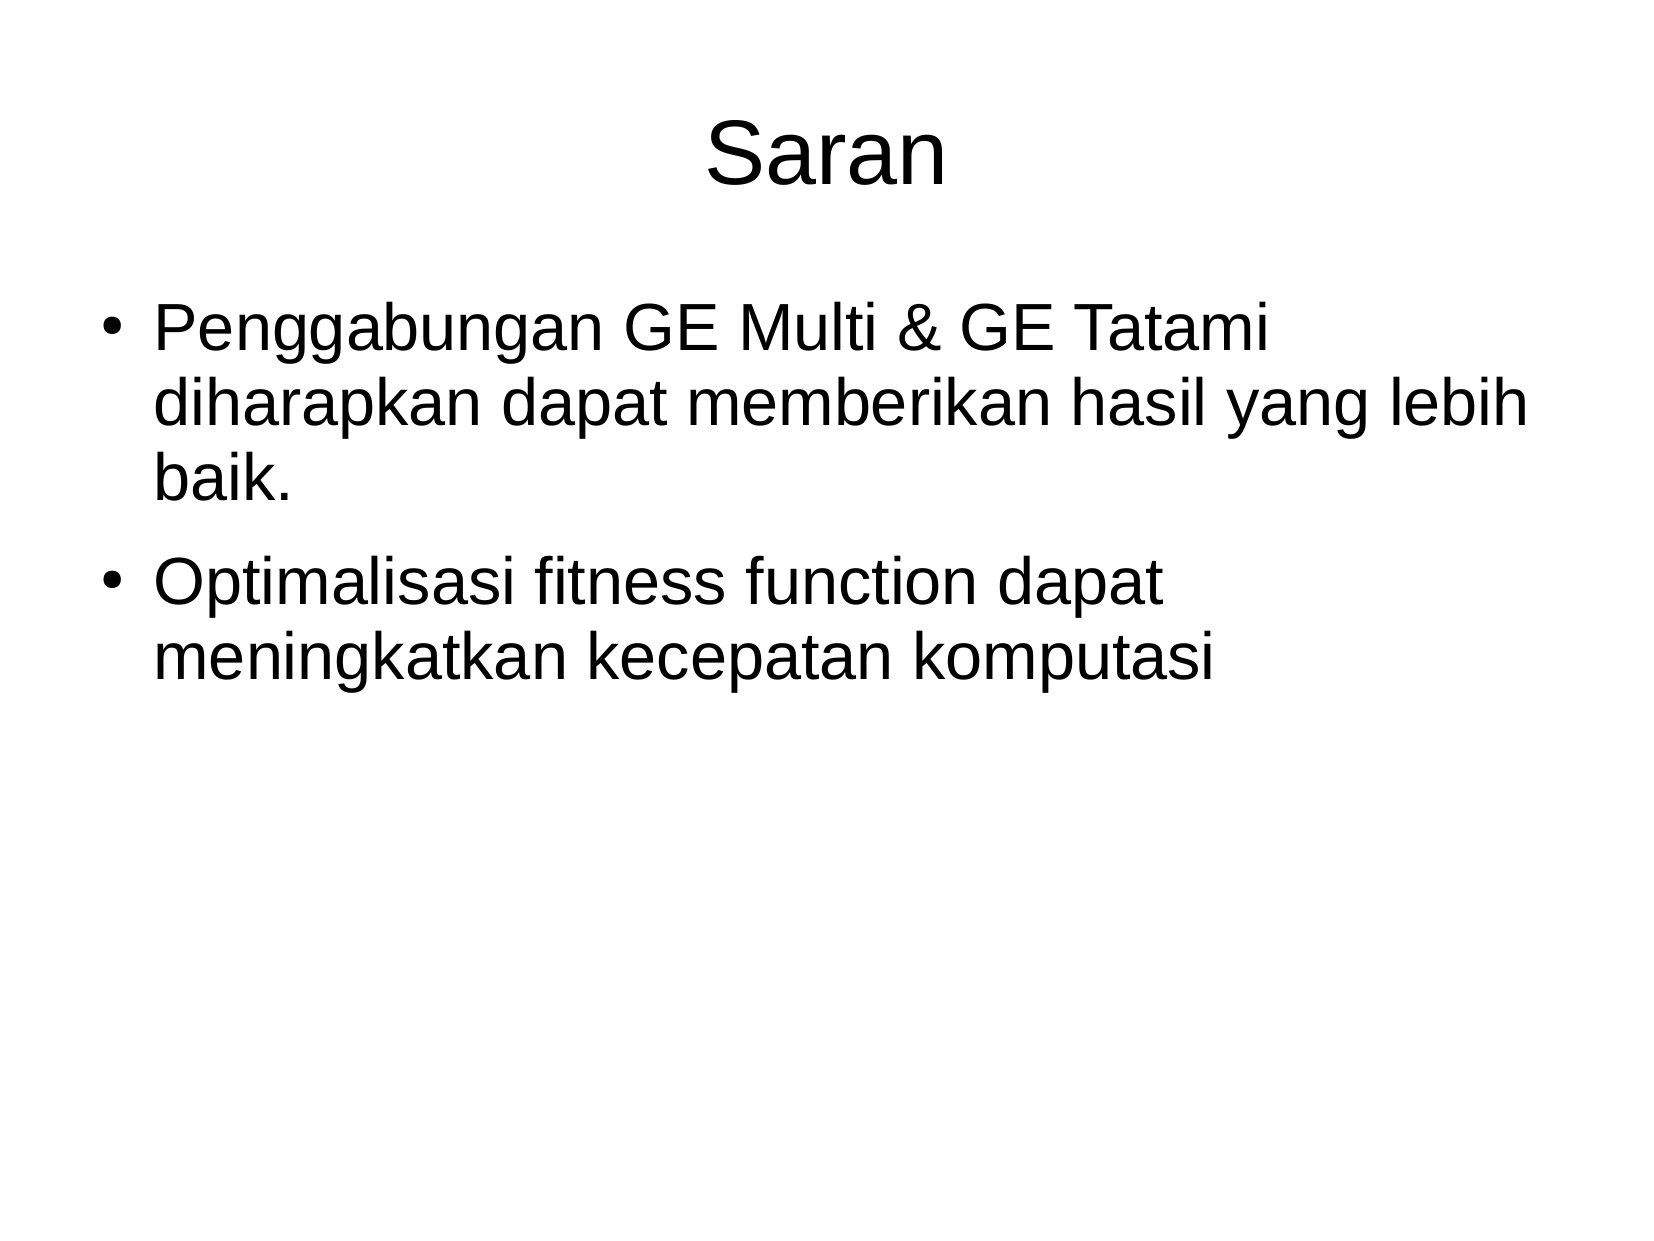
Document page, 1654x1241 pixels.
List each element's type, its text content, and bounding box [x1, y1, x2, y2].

list Penggabungan GE Multi & GE Tatami diharapkan dapat memberikan hasil yang lebih baik. Optimalisasi fitness function dapat meningkatkan kecepatan komputasi [82, 290, 1571, 1010]
title Saran [82, 49, 1571, 257]
